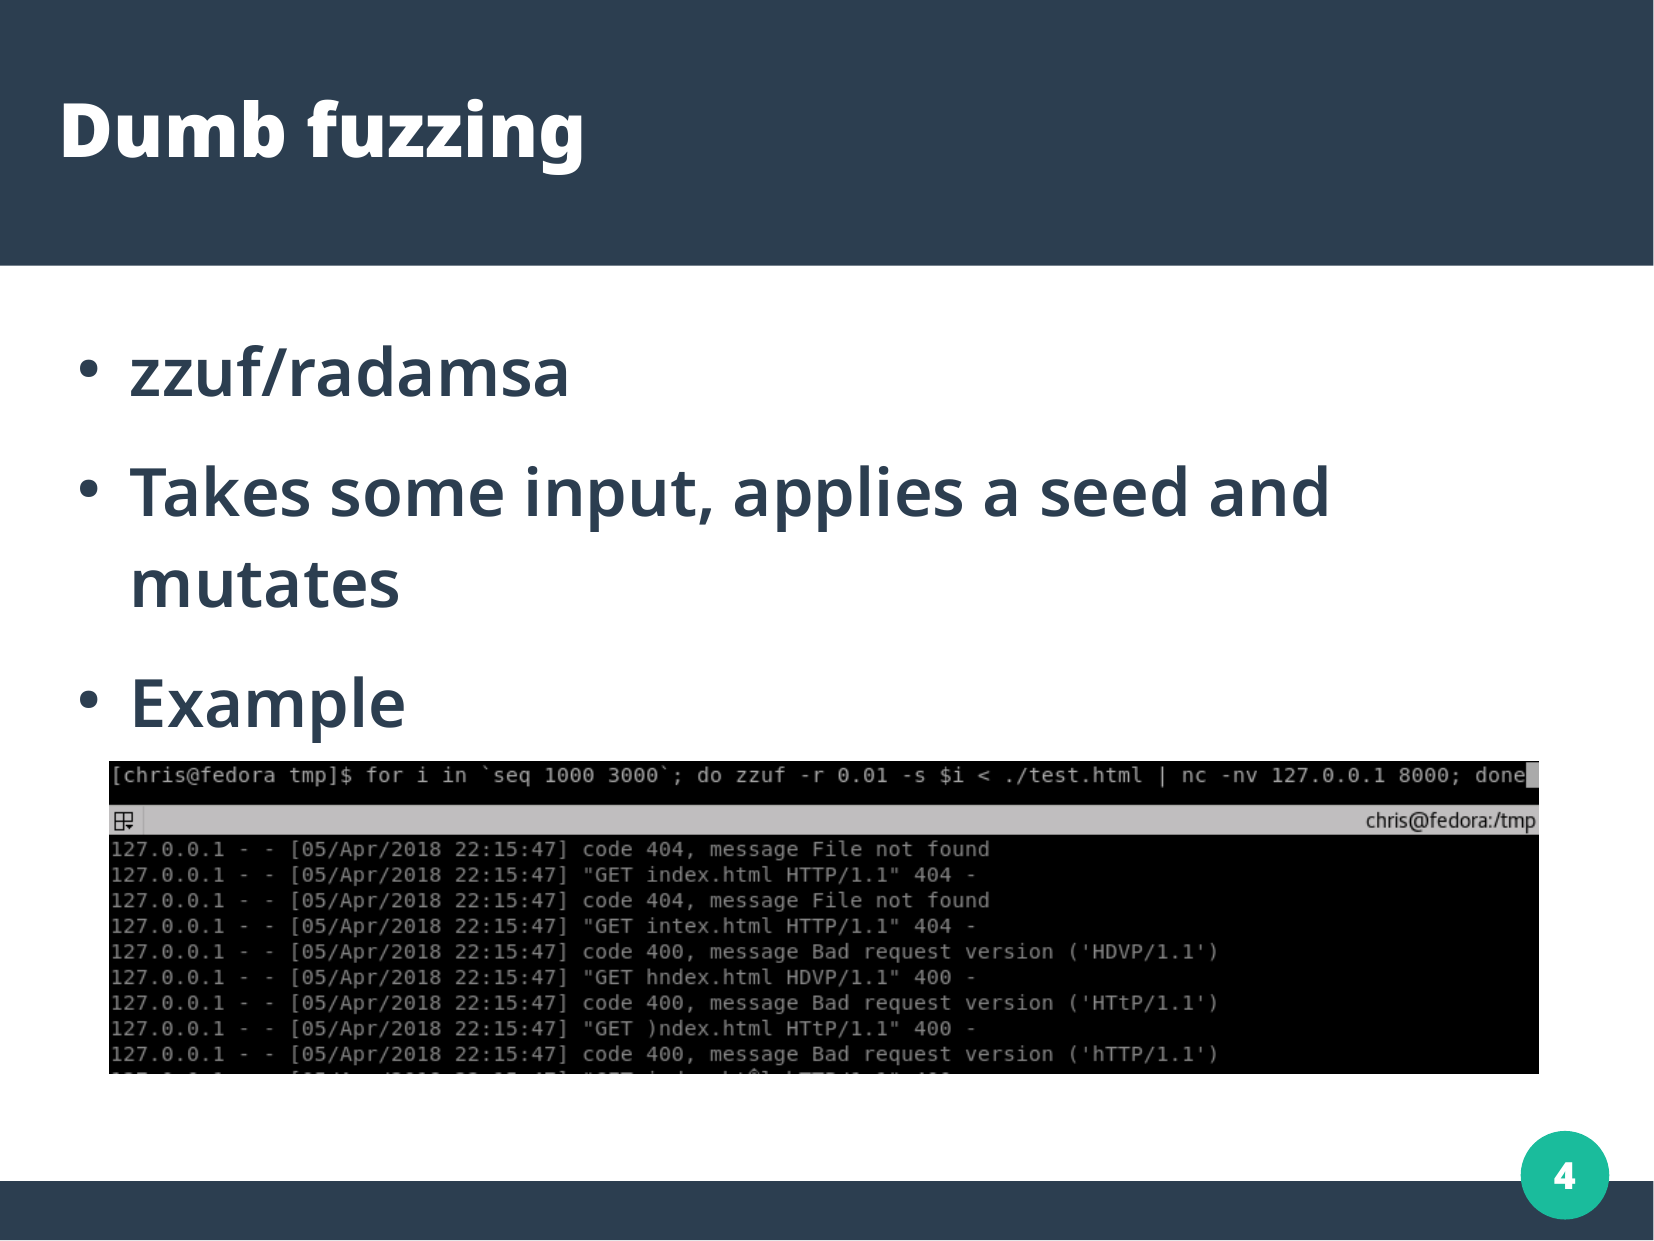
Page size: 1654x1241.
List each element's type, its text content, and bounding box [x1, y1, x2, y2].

list zzuf/radamsa Takes some input, applies a seed and mutates Example [59, 324, 1595, 1152]
title Dumb fuzzing [59, 49, 1595, 207]
picture [109, 761, 1539, 1074]
